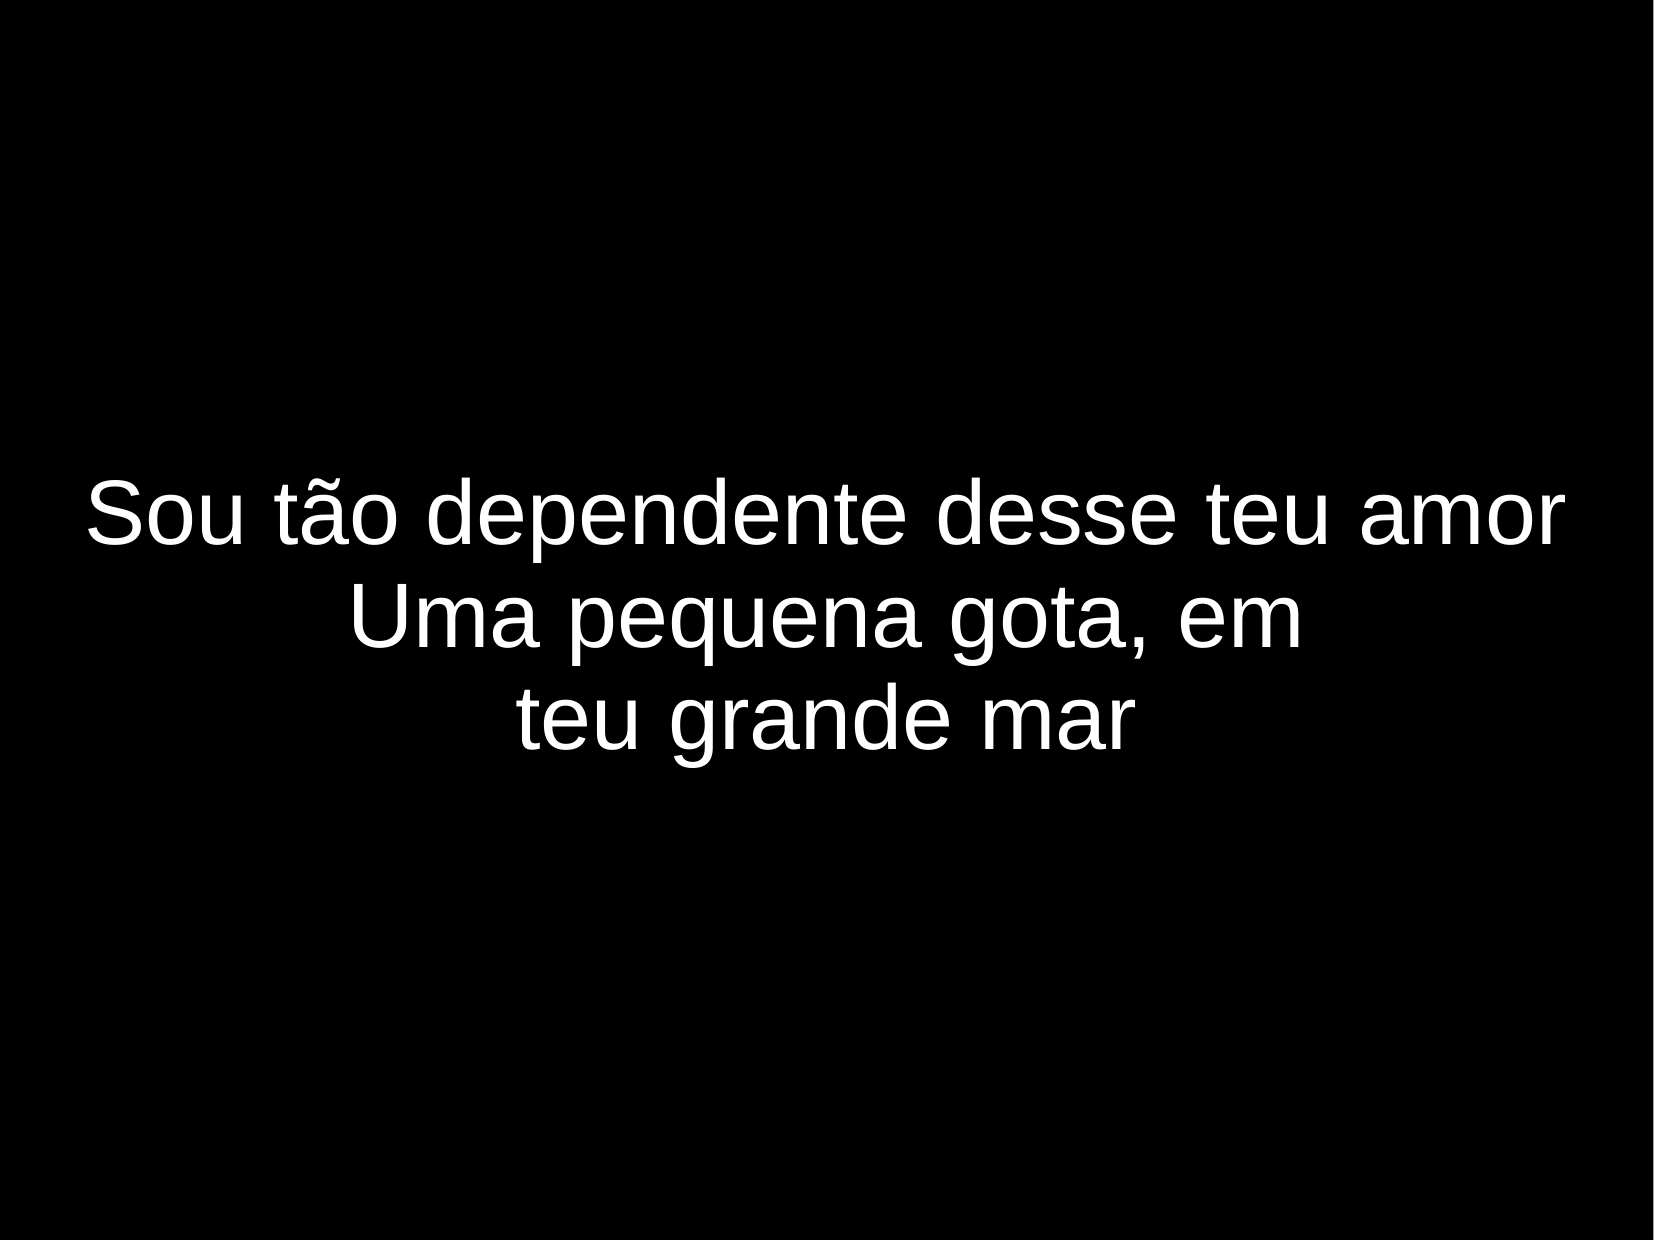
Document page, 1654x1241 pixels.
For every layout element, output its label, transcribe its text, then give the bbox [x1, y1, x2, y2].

subtitle Sou tão dependente desse teu amor Uma pequena gota, em teu grande mar [82, 49, 1571, 1182]
